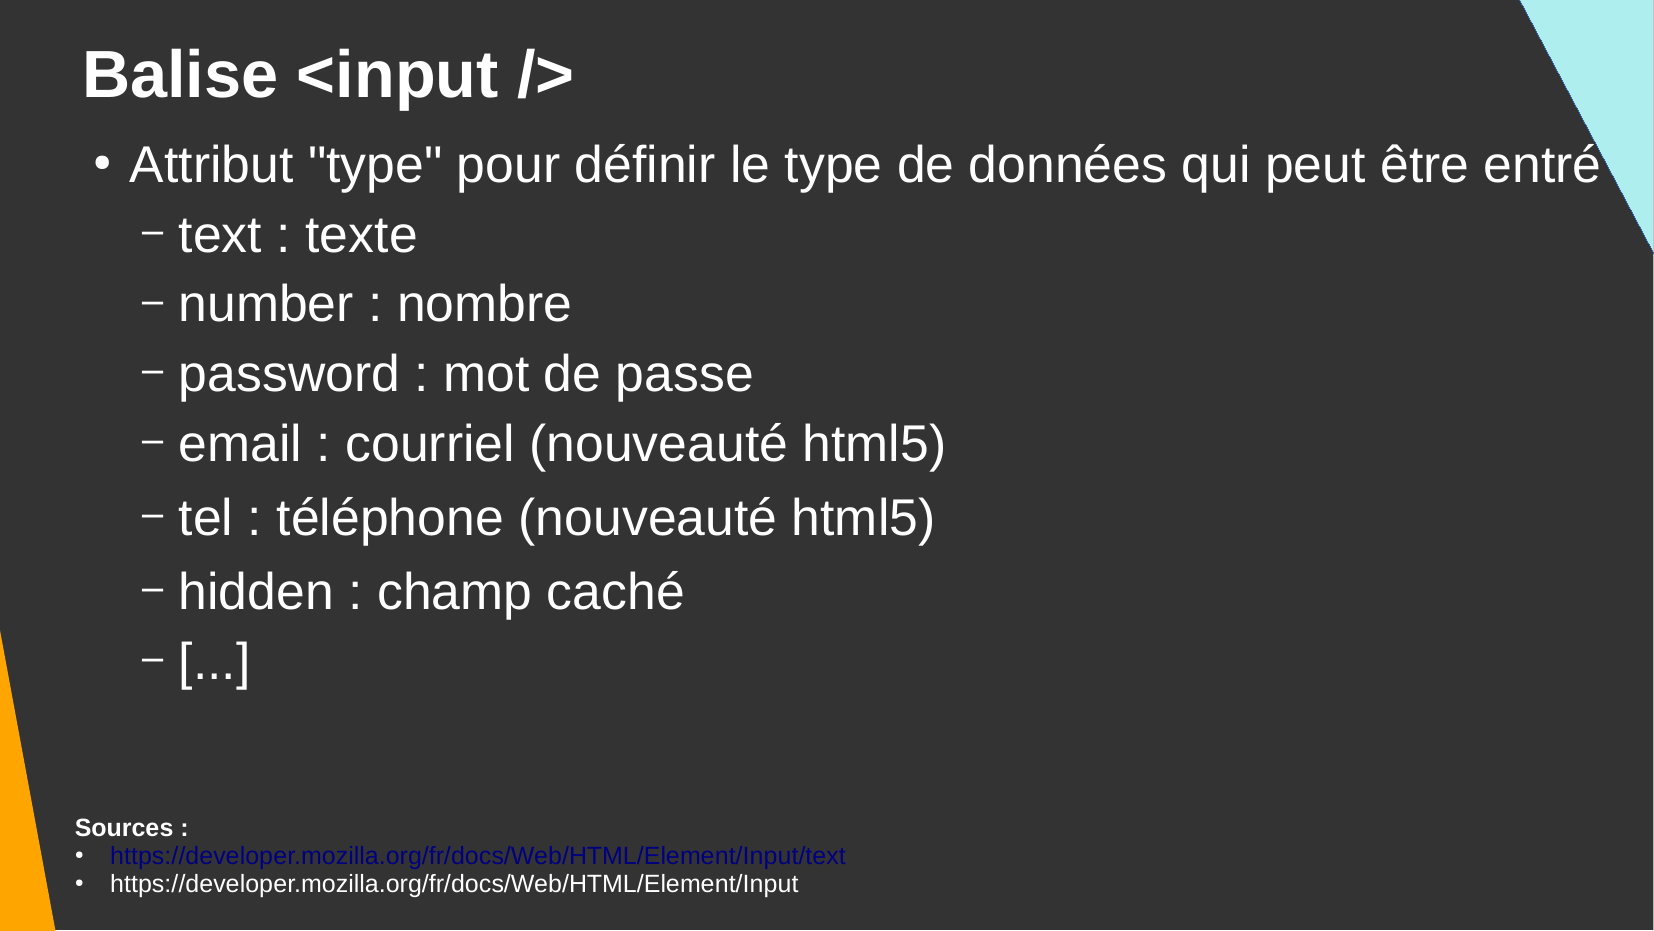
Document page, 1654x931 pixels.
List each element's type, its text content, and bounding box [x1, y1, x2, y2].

text_box Sources : https://developer.mozilla.org/fr/docs/Web/HTML/Element/Input/text https://developer.mozilla.org/fr/docs/Web/HTML/Element/Input [60, 806, 1546, 931]
title Balise <input /> [82, 37, 1571, 114]
list Attribut "type" pour définir le type de données qui peut être entré text : texte number : nombre password : mot de passe email : courriel (nouveauté html5) tel : téléphone (nouveauté html5) hidden : champ caché [...] [80, 135, 1605, 753]
text_box [1519, 0, 1654, 254]
text_box [0, 630, 56, 931]
